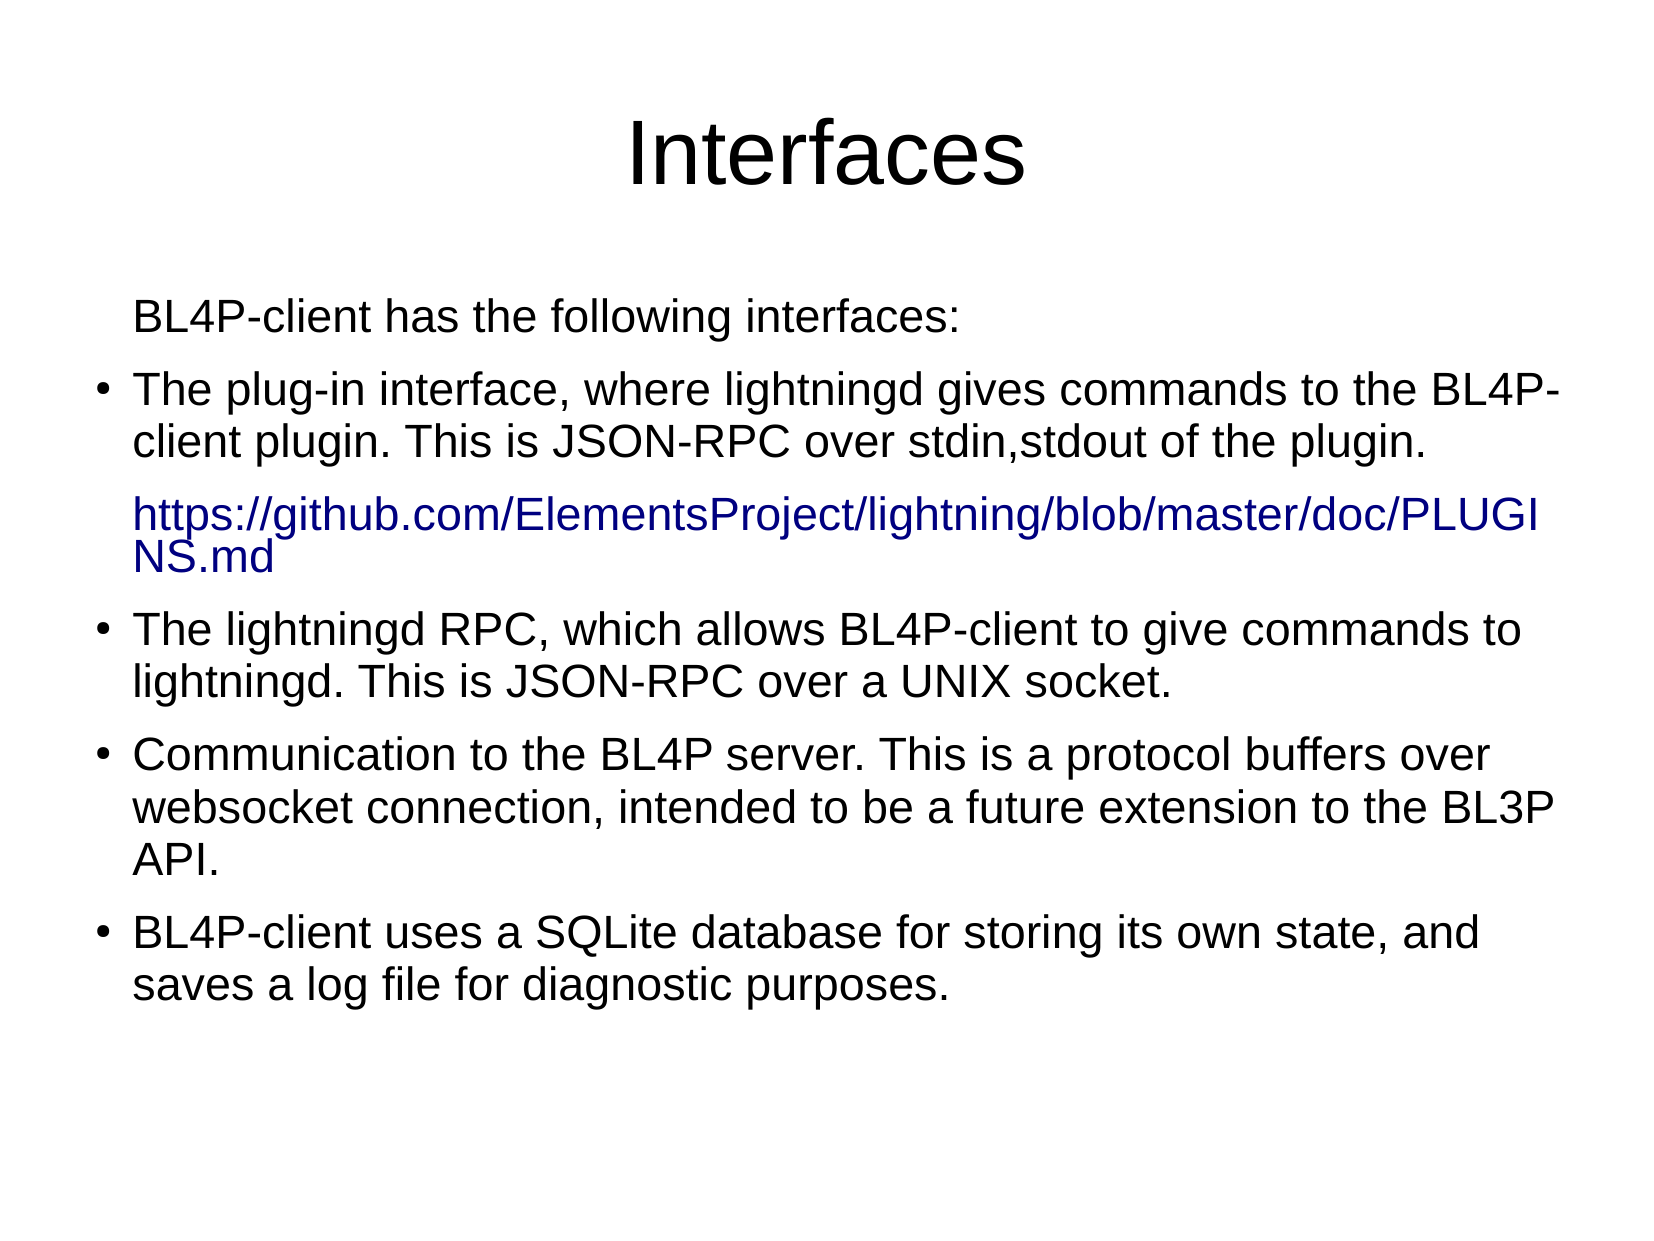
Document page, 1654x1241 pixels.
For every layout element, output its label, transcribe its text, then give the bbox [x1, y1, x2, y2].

list BL4P-client has the following interfaces: The plug-in interface, where lightningd gives commands to the BL4P-client plugin. This is JSON-RPC over stdin,stdout of the plugin. https://github.com/ElementsProject/lightning/blob/master/doc/PLUGINS.md The lightningd RPC, which allows BL4P-client to give commands to lightningd. This is JSON-RPC over a UNIX socket. Communication to the BL4P server. This is a protocol buffers over websocket connection, intended to be a future extension to the BL3P API. BL4P-client uses a SQLite database for storing its own state, and saves a log file for diagnostic purposes. [82, 290, 1571, 1010]
title Interfaces [82, 49, 1571, 257]
